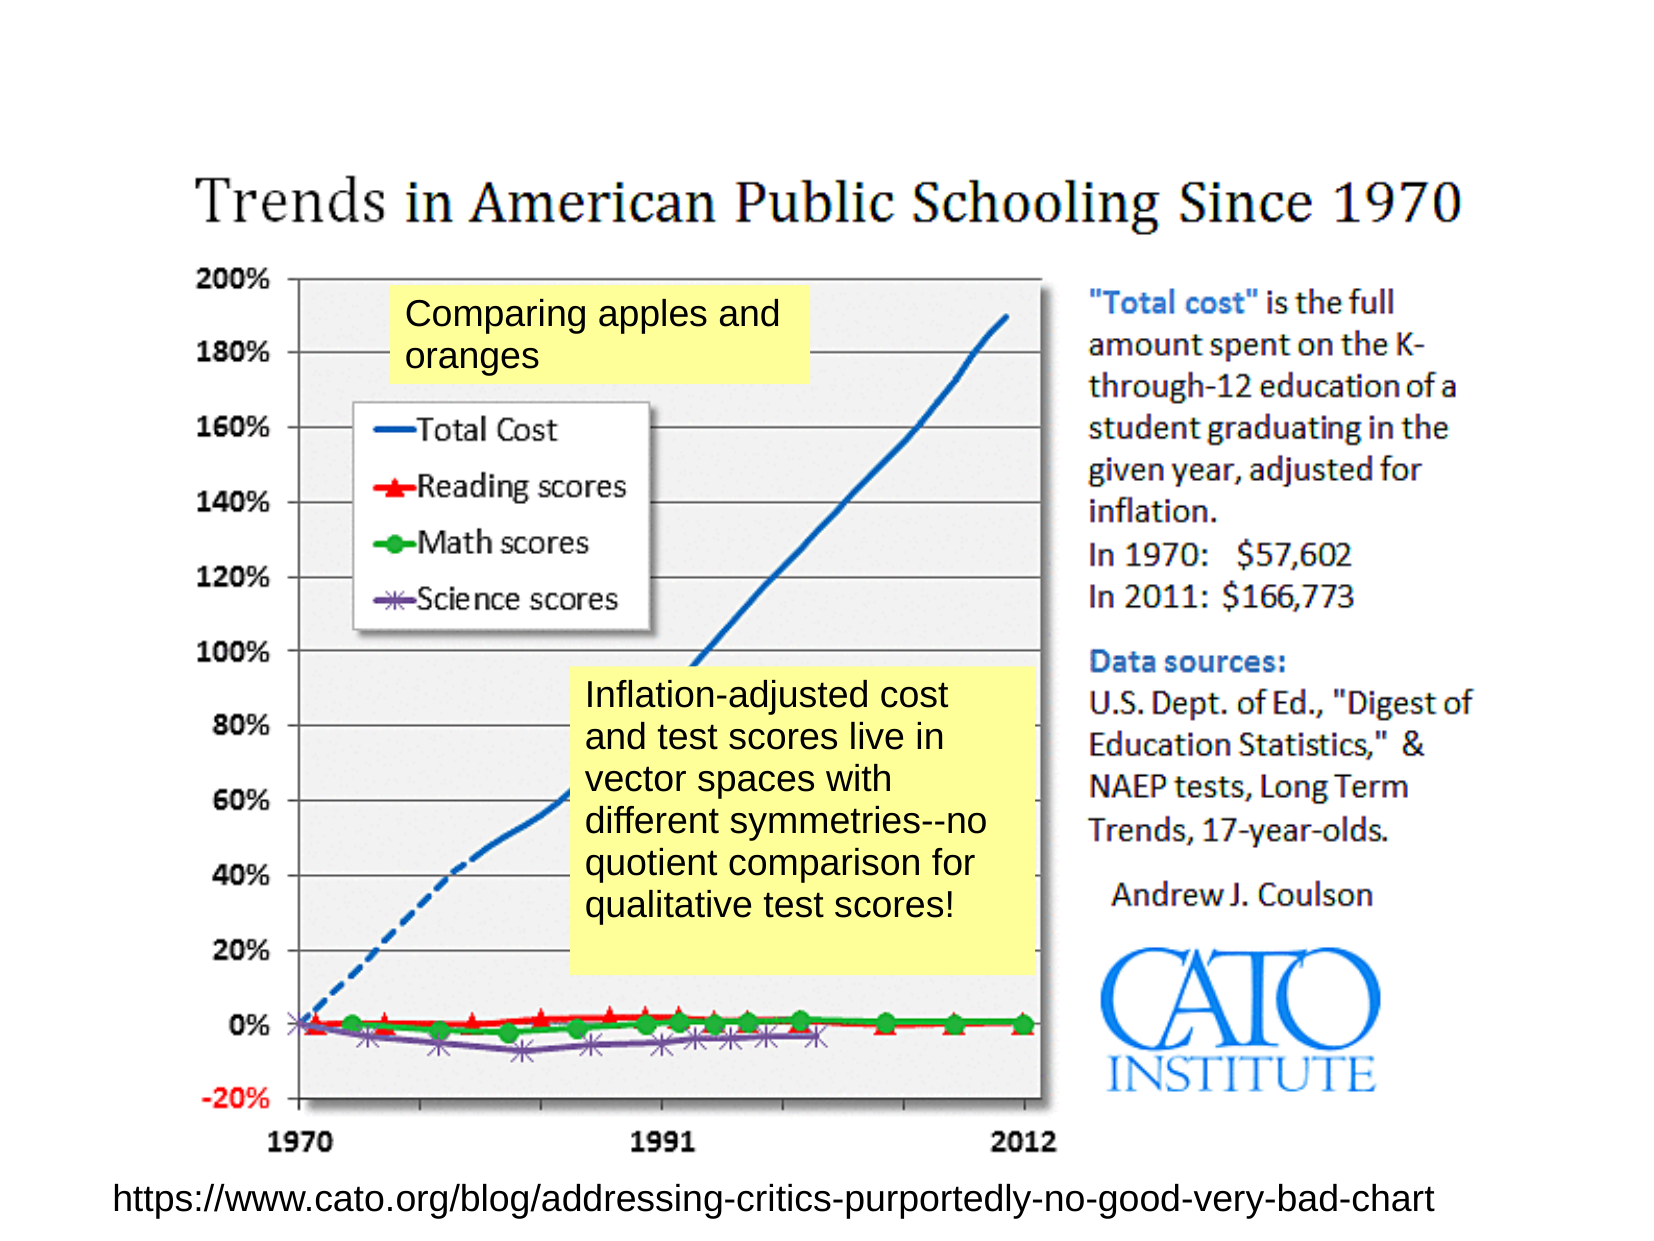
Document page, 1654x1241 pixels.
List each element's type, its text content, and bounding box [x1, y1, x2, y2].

text_box https://www.cato.org/blog/addressing-critics-purportedly-no-good-very-bad-chart [97, 1170, 1456, 1227]
text_box Comparing apples and oranges [390, 285, 811, 384]
text_box Inflation-adjusted cost and test scores live in vector spaces with different symmetries--no quotient comparison for qualitative test scores! [570, 666, 1036, 976]
picture [190, 164, 1481, 1168]
